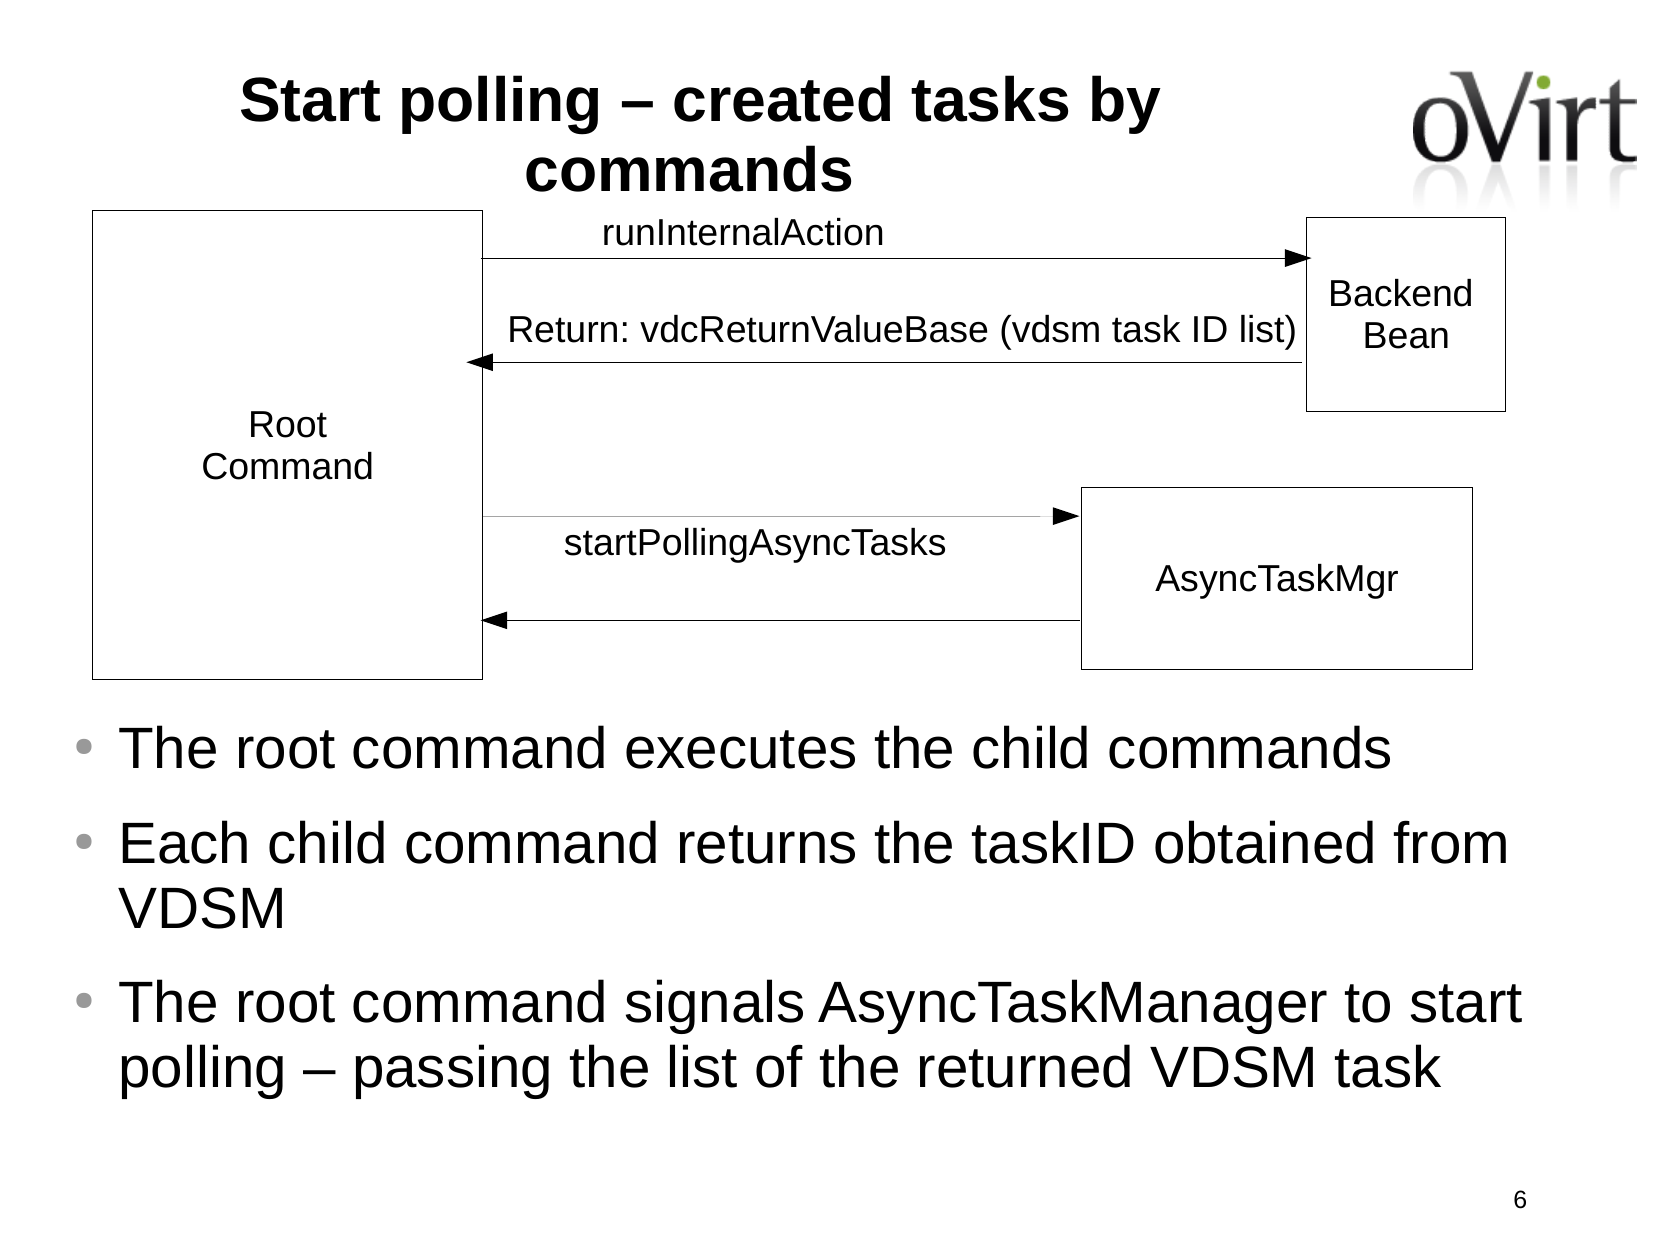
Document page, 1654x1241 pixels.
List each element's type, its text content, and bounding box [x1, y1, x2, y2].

text_box Root Command [92, 210, 483, 680]
text_box Return: vdcReturnValueBase (vdsm task ID list) [492, 300, 1313, 358]
text_box startPollingAsyncTasks [549, 513, 962, 571]
text_box Backend Bean [1306, 217, 1506, 412]
text_box runInternalAction [587, 203, 900, 261]
title Start polling – created tasks by commands [79, 40, 1300, 229]
list The root command executes the child commands Each child command returns the taskID obtained from VDSM The root command signals AsyncTaskManager to start polling – passing the list of the returned VDSM task [58, 715, 1547, 1181]
picture [1413, 63, 1637, 212]
text_box AsyncTaskMgr [1081, 487, 1473, 670]
